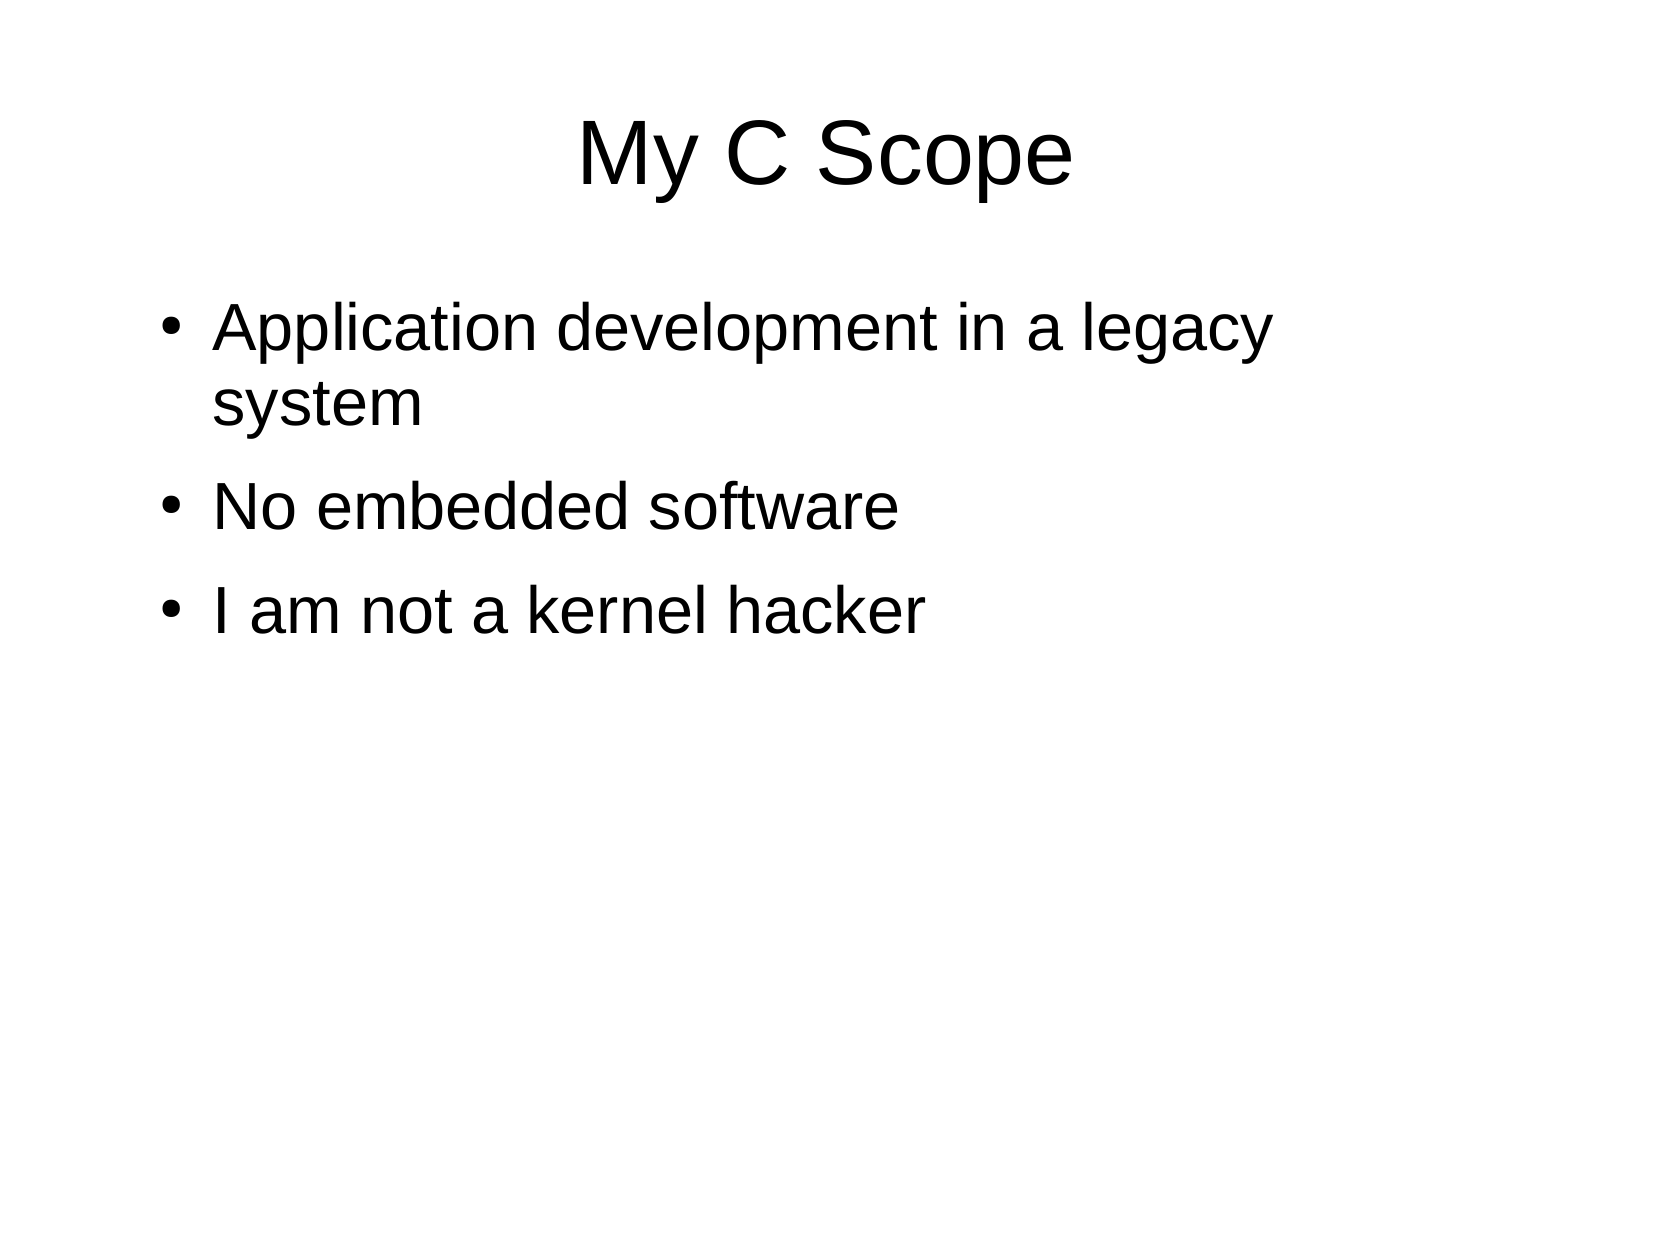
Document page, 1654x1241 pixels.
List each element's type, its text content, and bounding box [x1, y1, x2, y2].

title My C Scope [82, 49, 1571, 257]
list Application development in a legacy system No embedded software I am not a kernel hacker [141, 290, 1501, 1010]
